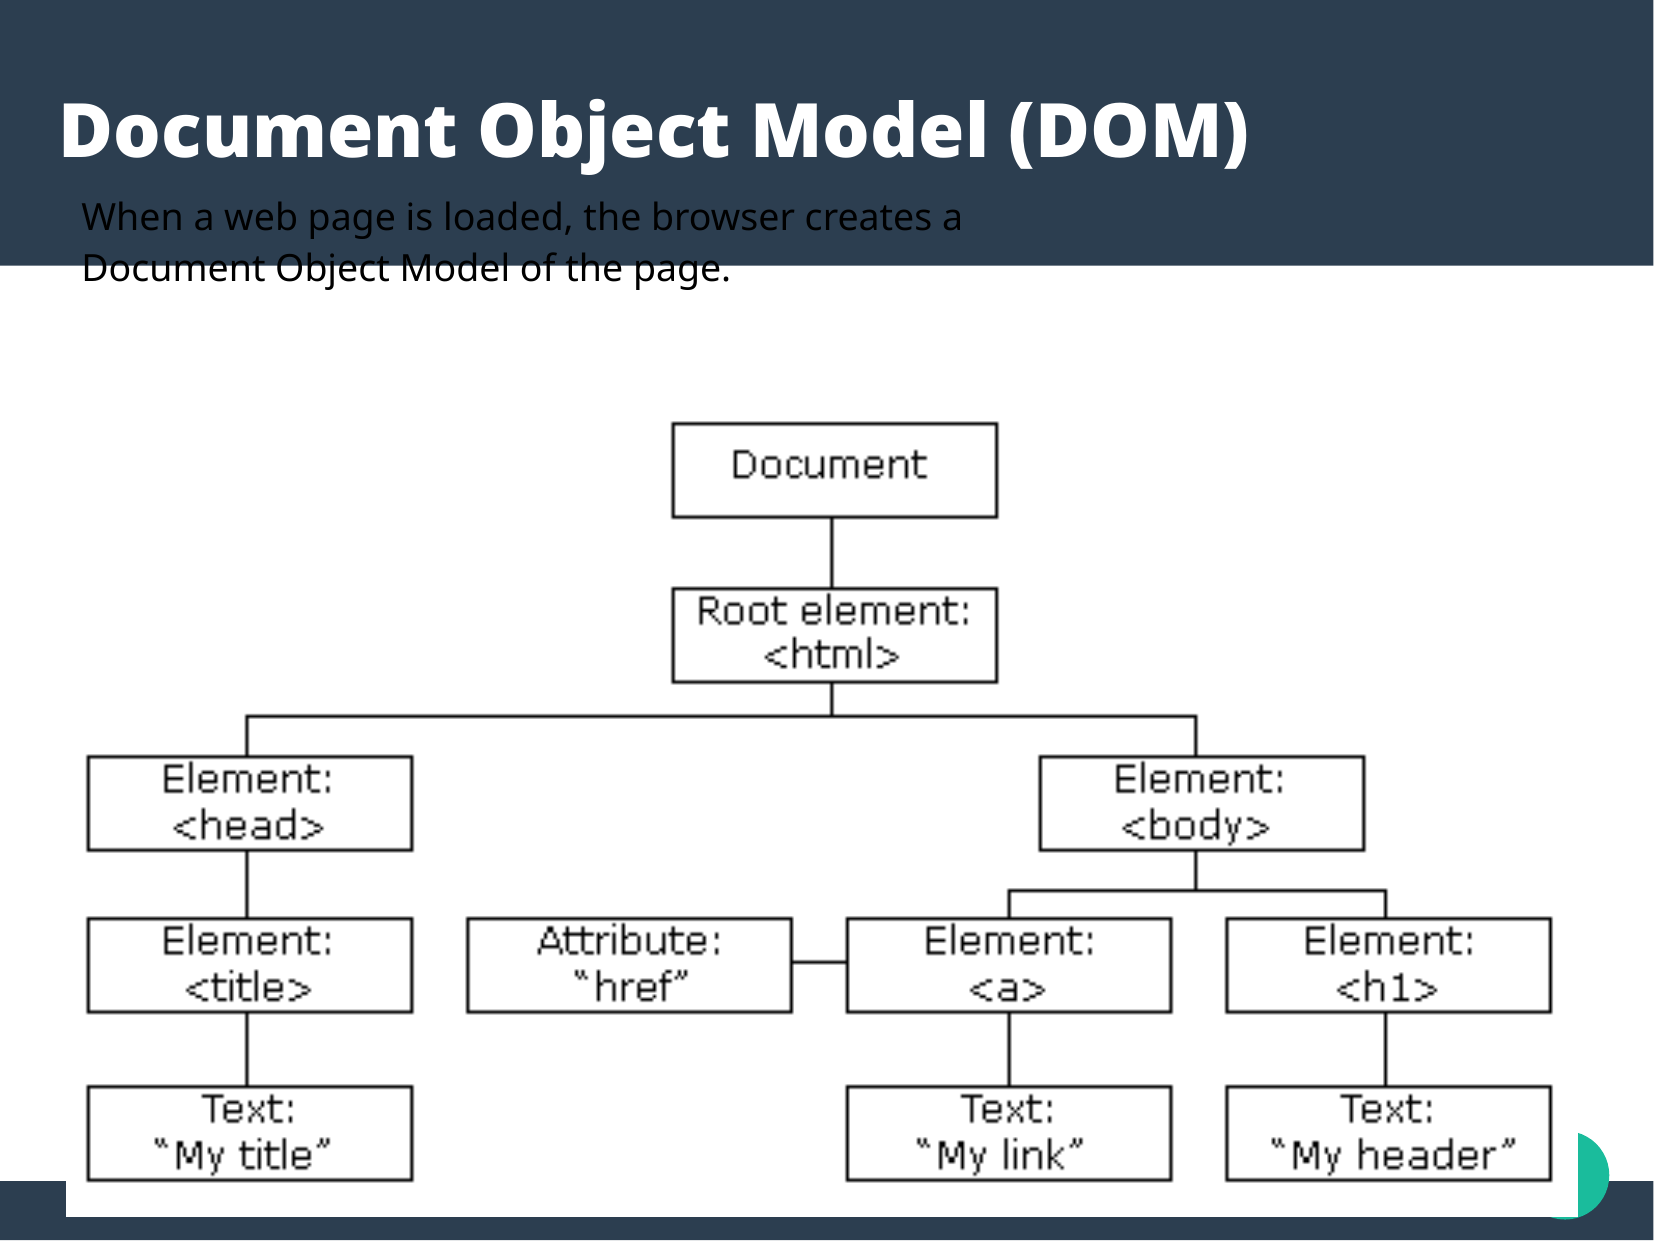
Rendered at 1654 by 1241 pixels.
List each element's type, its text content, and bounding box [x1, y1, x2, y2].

picture [66, 389, 1578, 1217]
title Document Object Model (DOM) [59, 49, 1595, 207]
